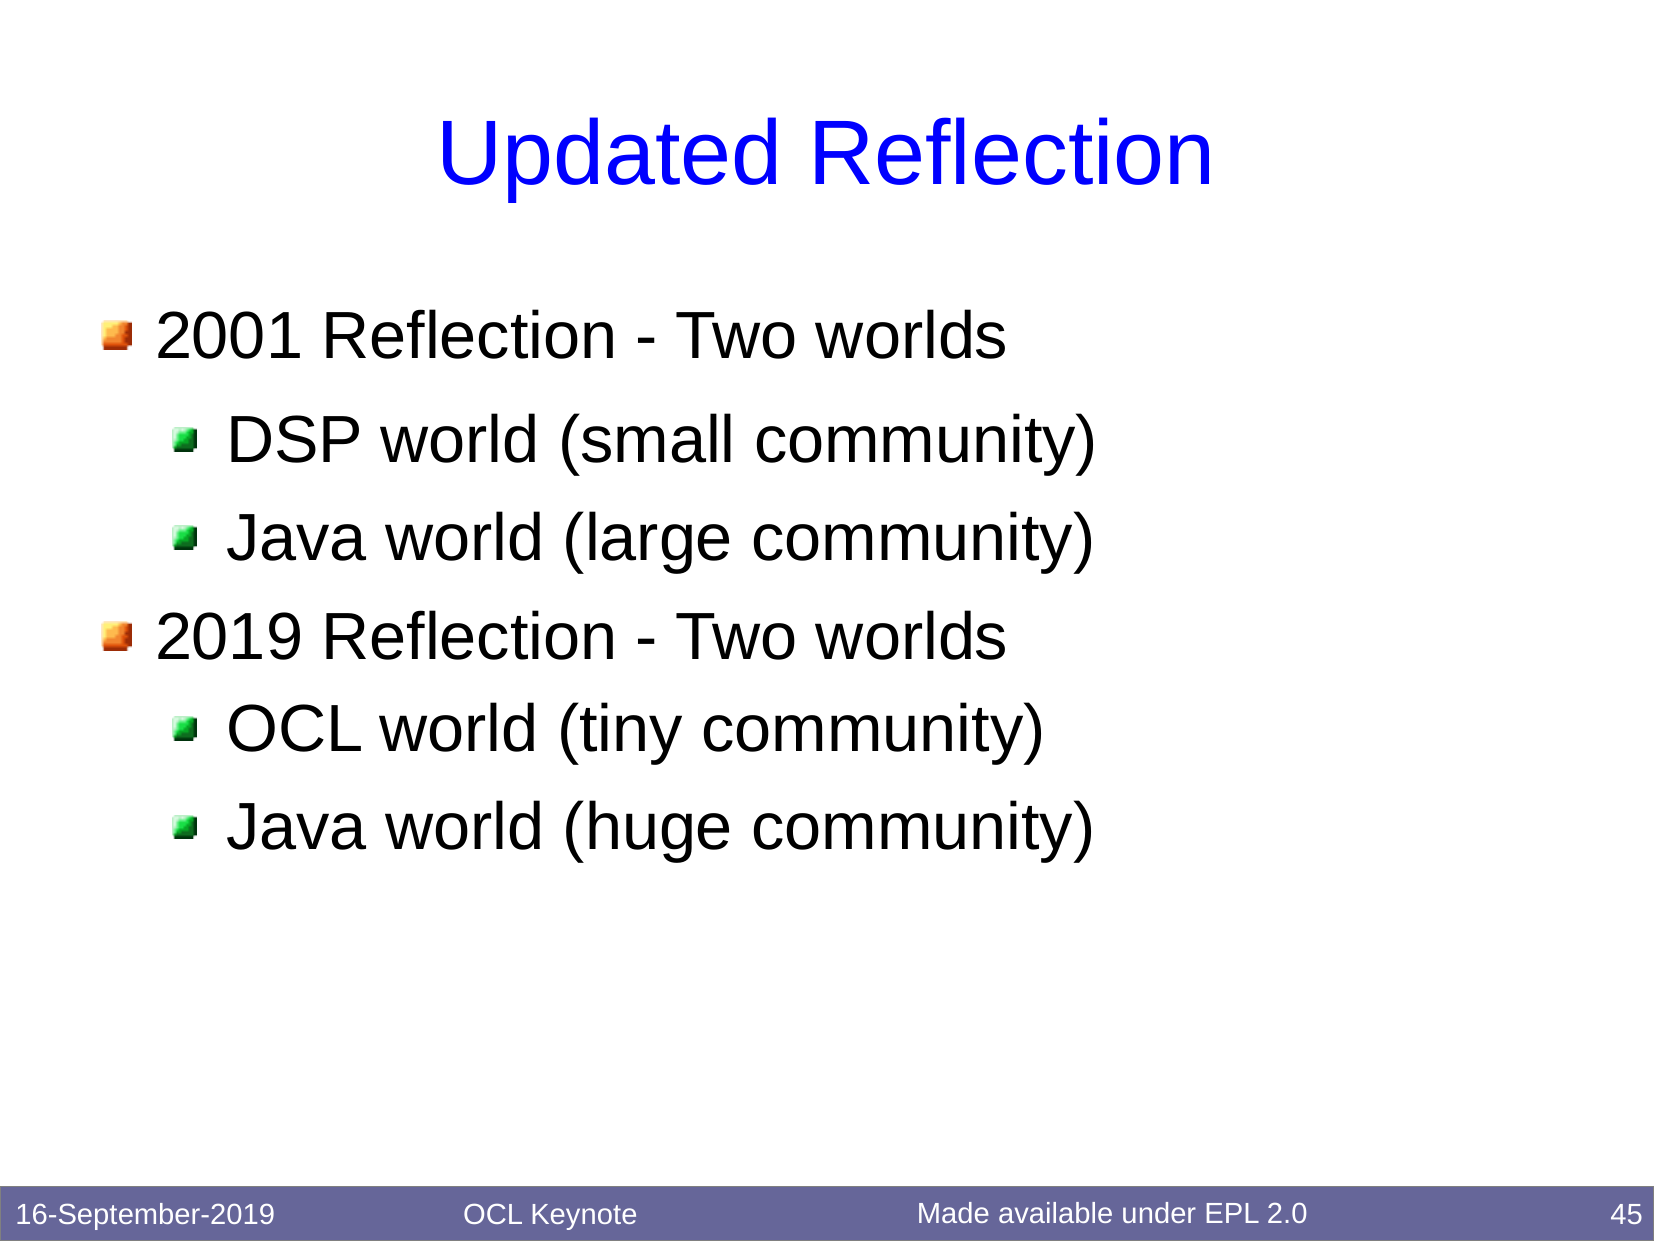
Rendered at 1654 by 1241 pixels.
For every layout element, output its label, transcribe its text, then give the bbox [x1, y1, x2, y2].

title Updated Reflection [82, 49, 1571, 257]
list 2001 Reflection - Two worlds DSP world (small community) Java world (large community) 2019 Reflection - Two worlds OCL world (tiny community) Java world (huge community) [84, 297, 1573, 1017]
